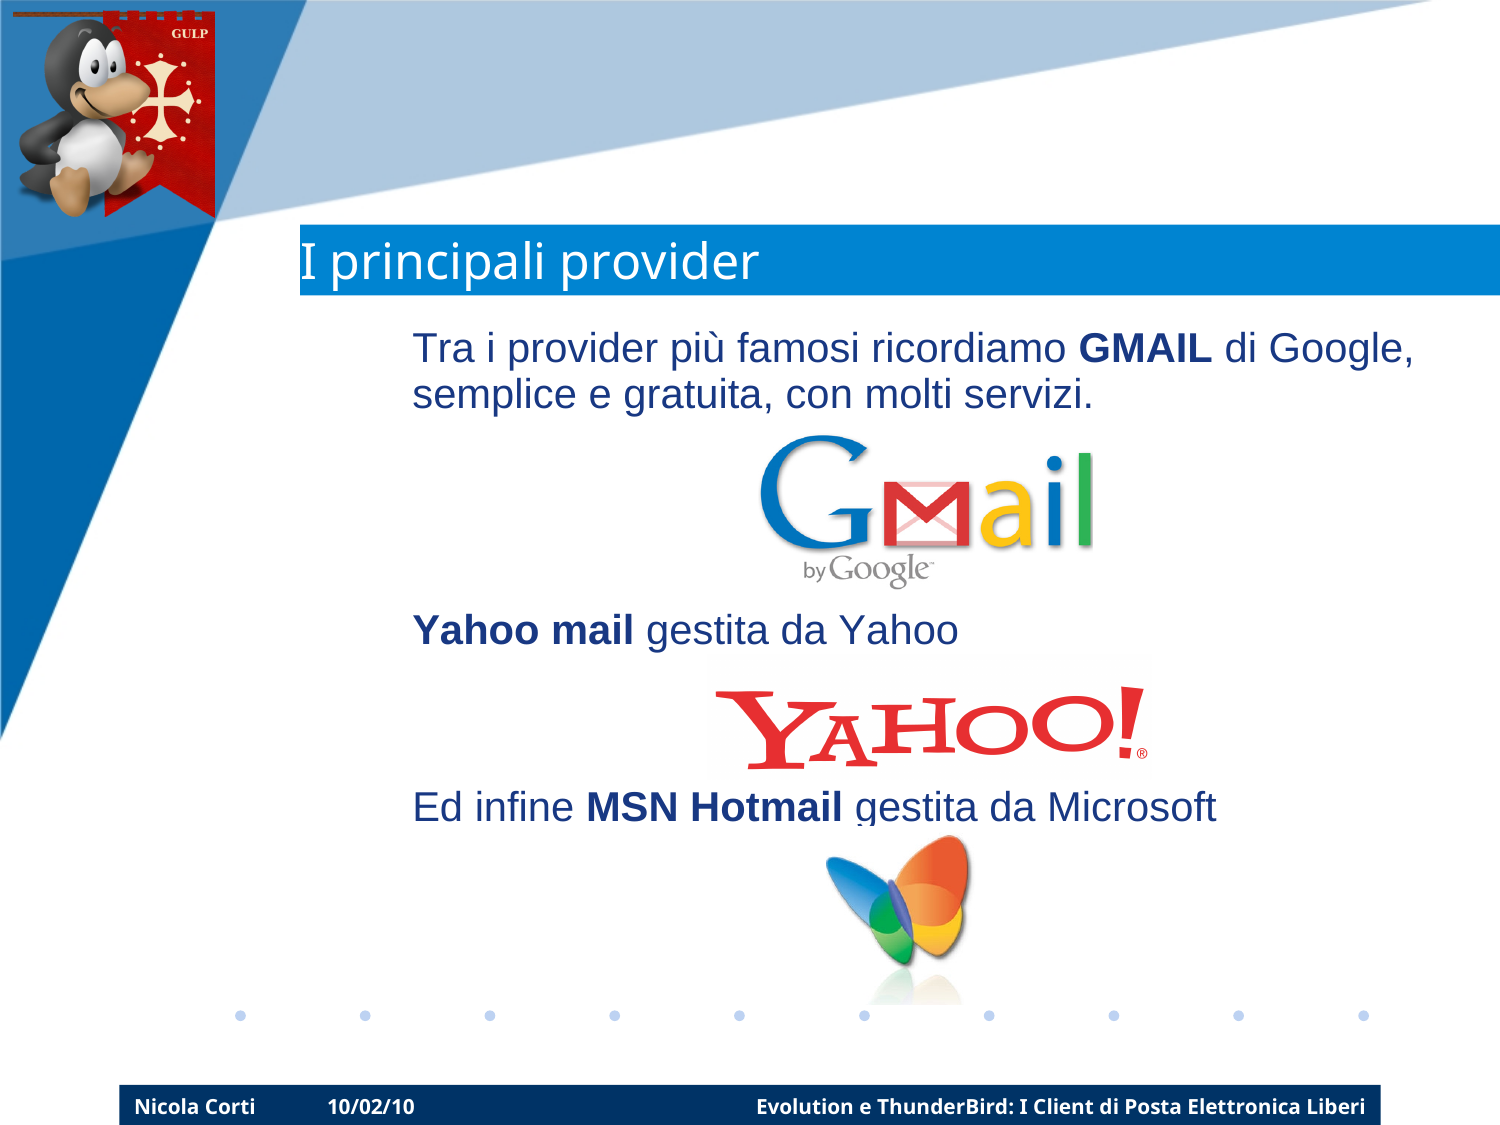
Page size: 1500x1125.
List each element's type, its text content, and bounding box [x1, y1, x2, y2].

picture [0, 0, 1500, 842]
title I principali provider [300, 224, 1500, 296]
list Tra i provider più famosi ricordiamo GMAIL di Google, semplice e gratuita, con molti servizi. Yahoo mail gestita da Yahoo Ed infine MSN Hotmail gestita da Microsoft [299, 324, 1418, 1068]
picture [826, 826, 989, 1005]
picture [707, 654, 1152, 780]
picture [758, 432, 1093, 591]
